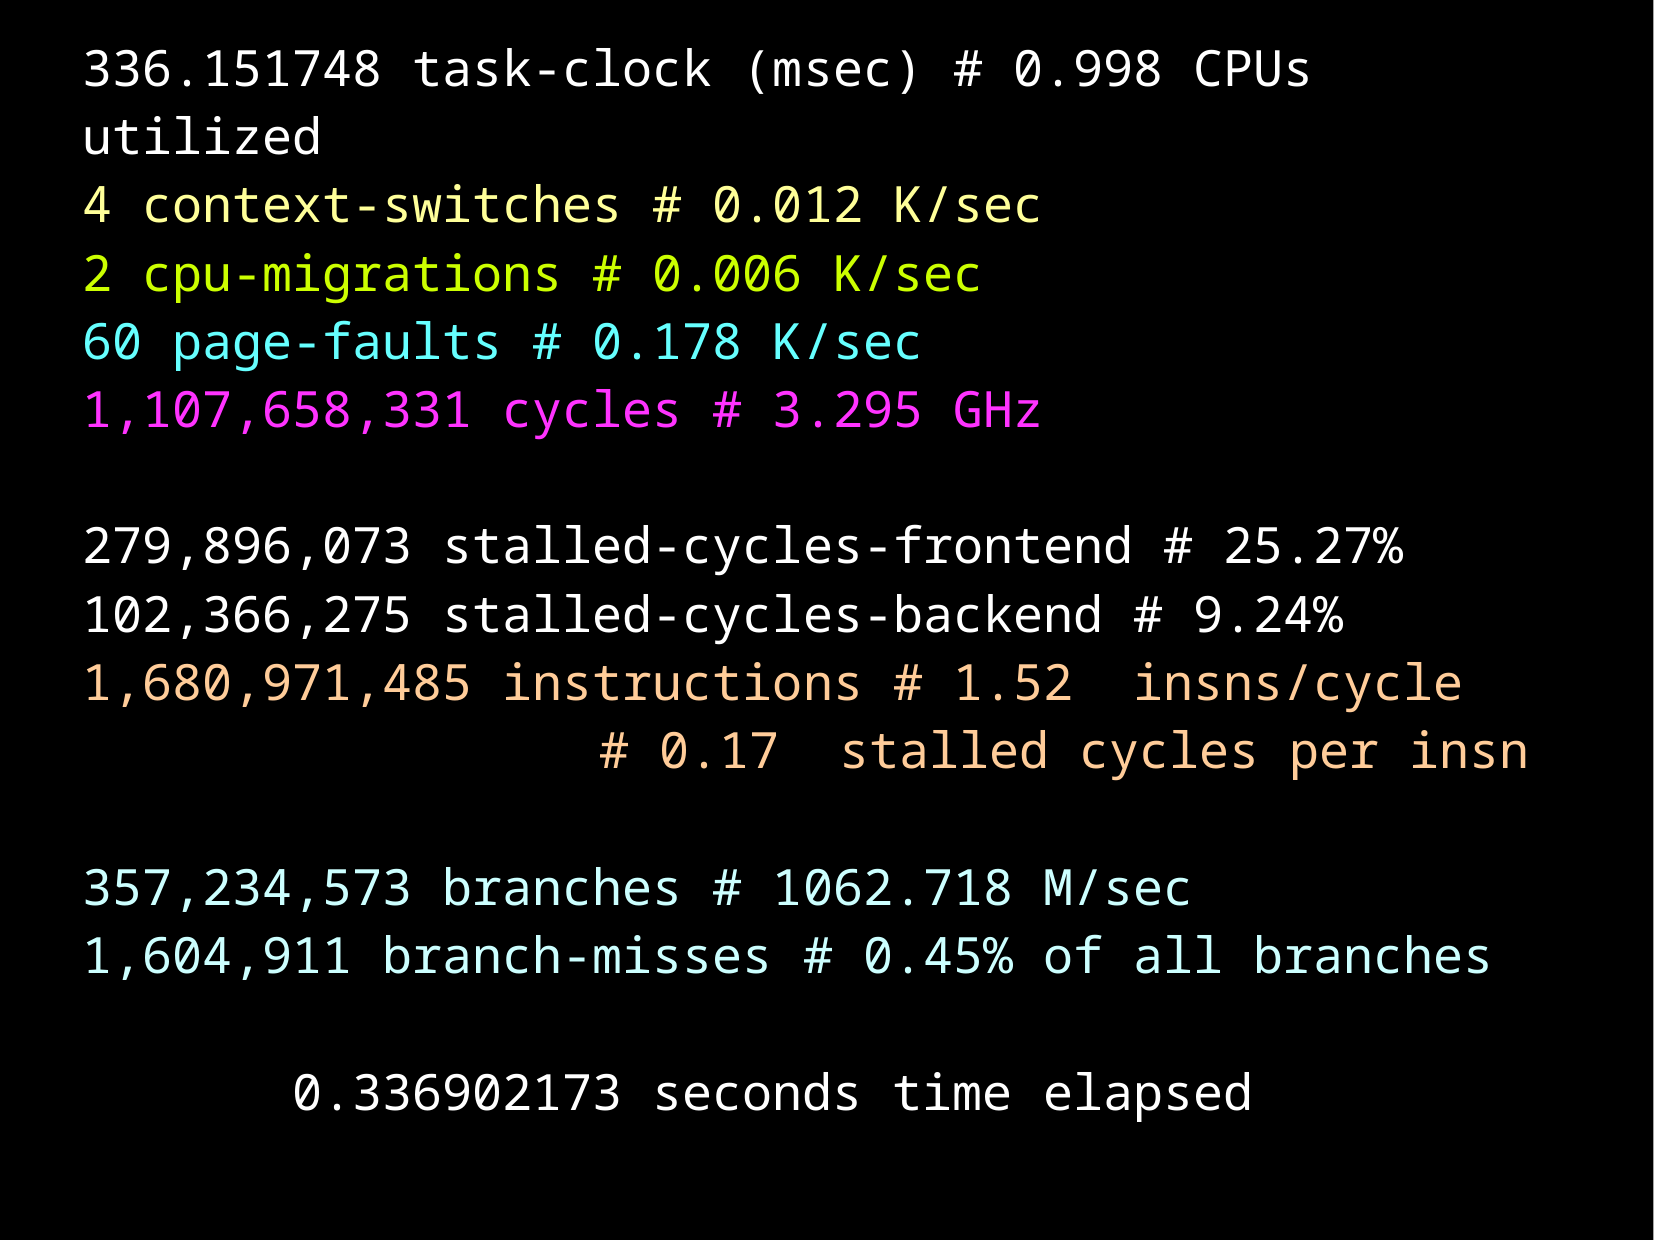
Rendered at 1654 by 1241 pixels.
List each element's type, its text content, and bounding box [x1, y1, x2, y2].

subtitle 336.151748 task-clock (msec) # 0.998 CPUs utilized 4 context-switches # 0.012 K/sec 2 cpu-migrations # 0.006 K/sec 60 page-faults # 0.178 K/sec 1,107,658,331 cycles # 3.295 GHz 279,896,073 stalled-cycles-frontend # 25.27% 102,366,275 stalled-cycles-backend # 9.24% 1,680,971,485 instructions # 1.52 insns/cycle # 0.17 stalled cycles per insn 357,234,573 branches # 1062.718 M/sec 1,604,911 branch-misses # 0.45% of all branches 0.336902173 seconds time elapsed [82, 49, 1571, 1109]
